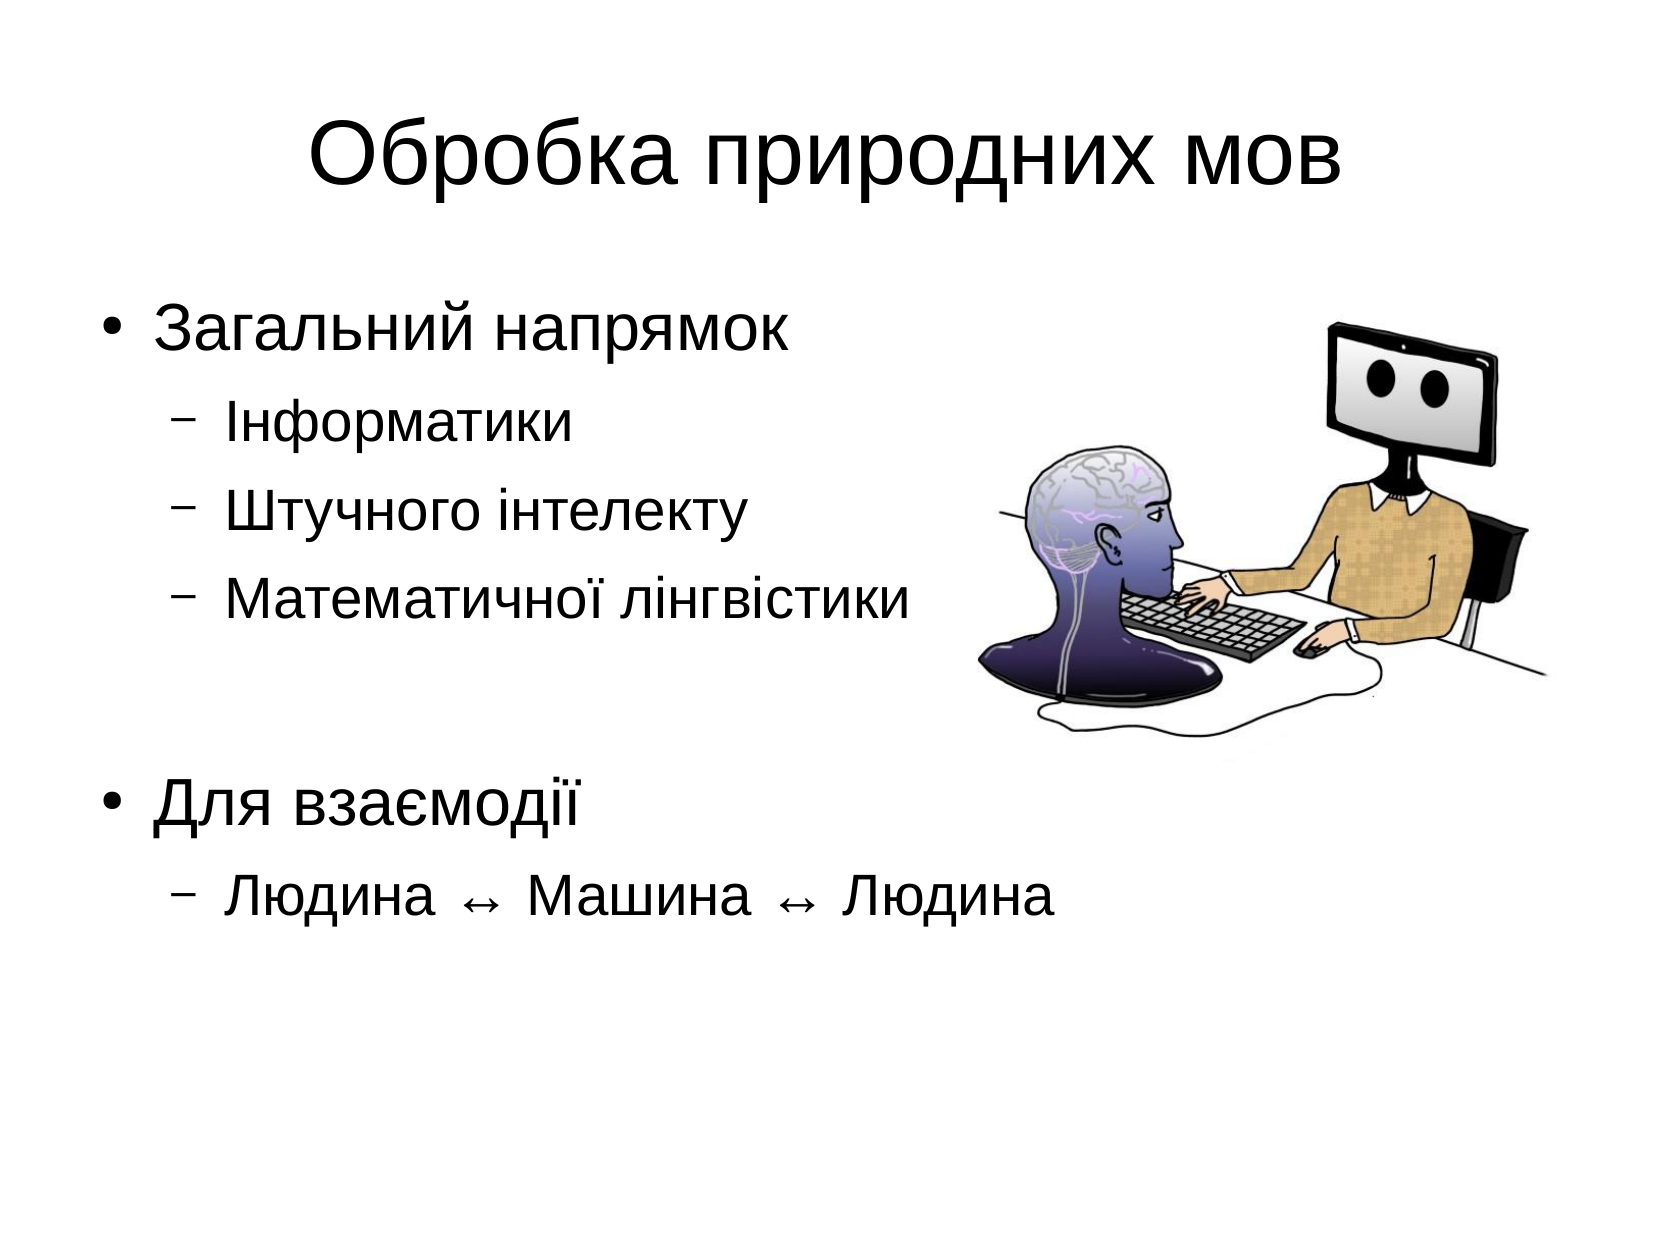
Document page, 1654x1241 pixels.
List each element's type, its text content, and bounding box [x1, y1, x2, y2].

title Обробка природних мов [82, 49, 1571, 257]
picture [928, 265, 1591, 796]
list Загальний напрямок Інформатики Штучного інтелекту Математичної лінгвістики Для взаємодії Людина ↔ Машина ↔ Людина [82, 290, 1571, 1010]
